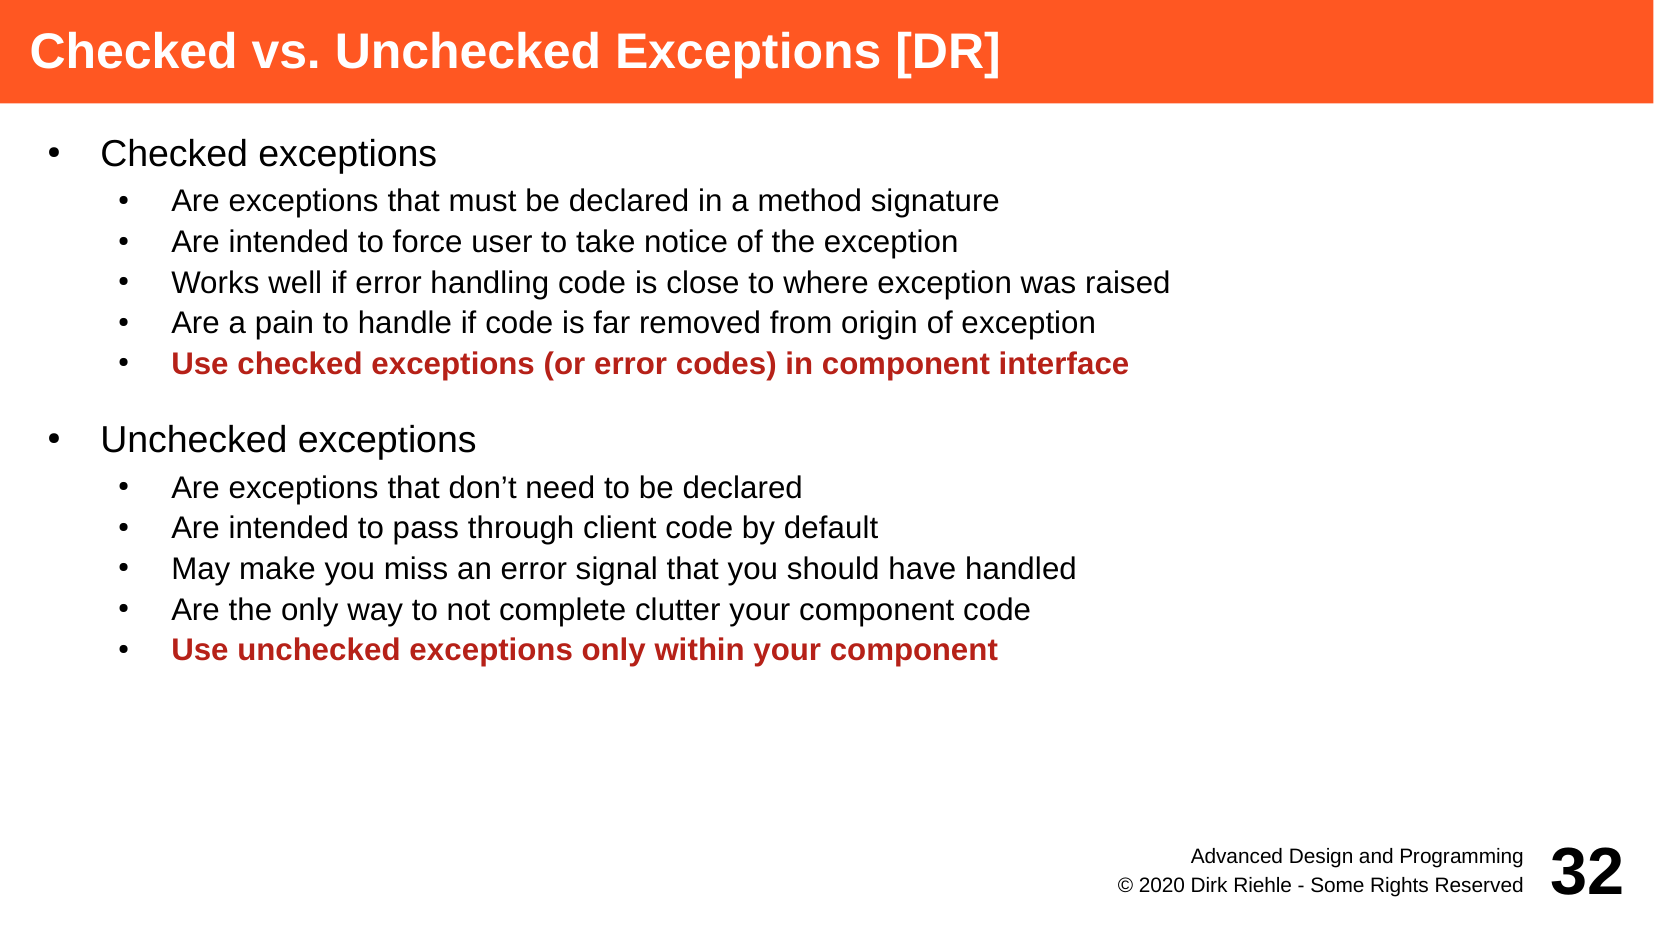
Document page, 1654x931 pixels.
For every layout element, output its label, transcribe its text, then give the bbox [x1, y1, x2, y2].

list Checked exceptions Are exceptions that must be declared in a method signature Are intended to force user to take notice of the exception Works well if error handling code is close to where exception was raised Are a pain to handle if code is far removed from origin of exception Use checked exceptions (or error codes) in component interface Unchecked exceptions Are exceptions that don’t need to be declared Are intended to pass through client code by default May make you miss an error signal that you should have handled Are the only way to not complete clutter your component code Use unchecked exceptions only within your component [29, 132, 1625, 813]
title Checked vs. Unchecked Exceptions [DR] [0, 0, 1654, 104]
